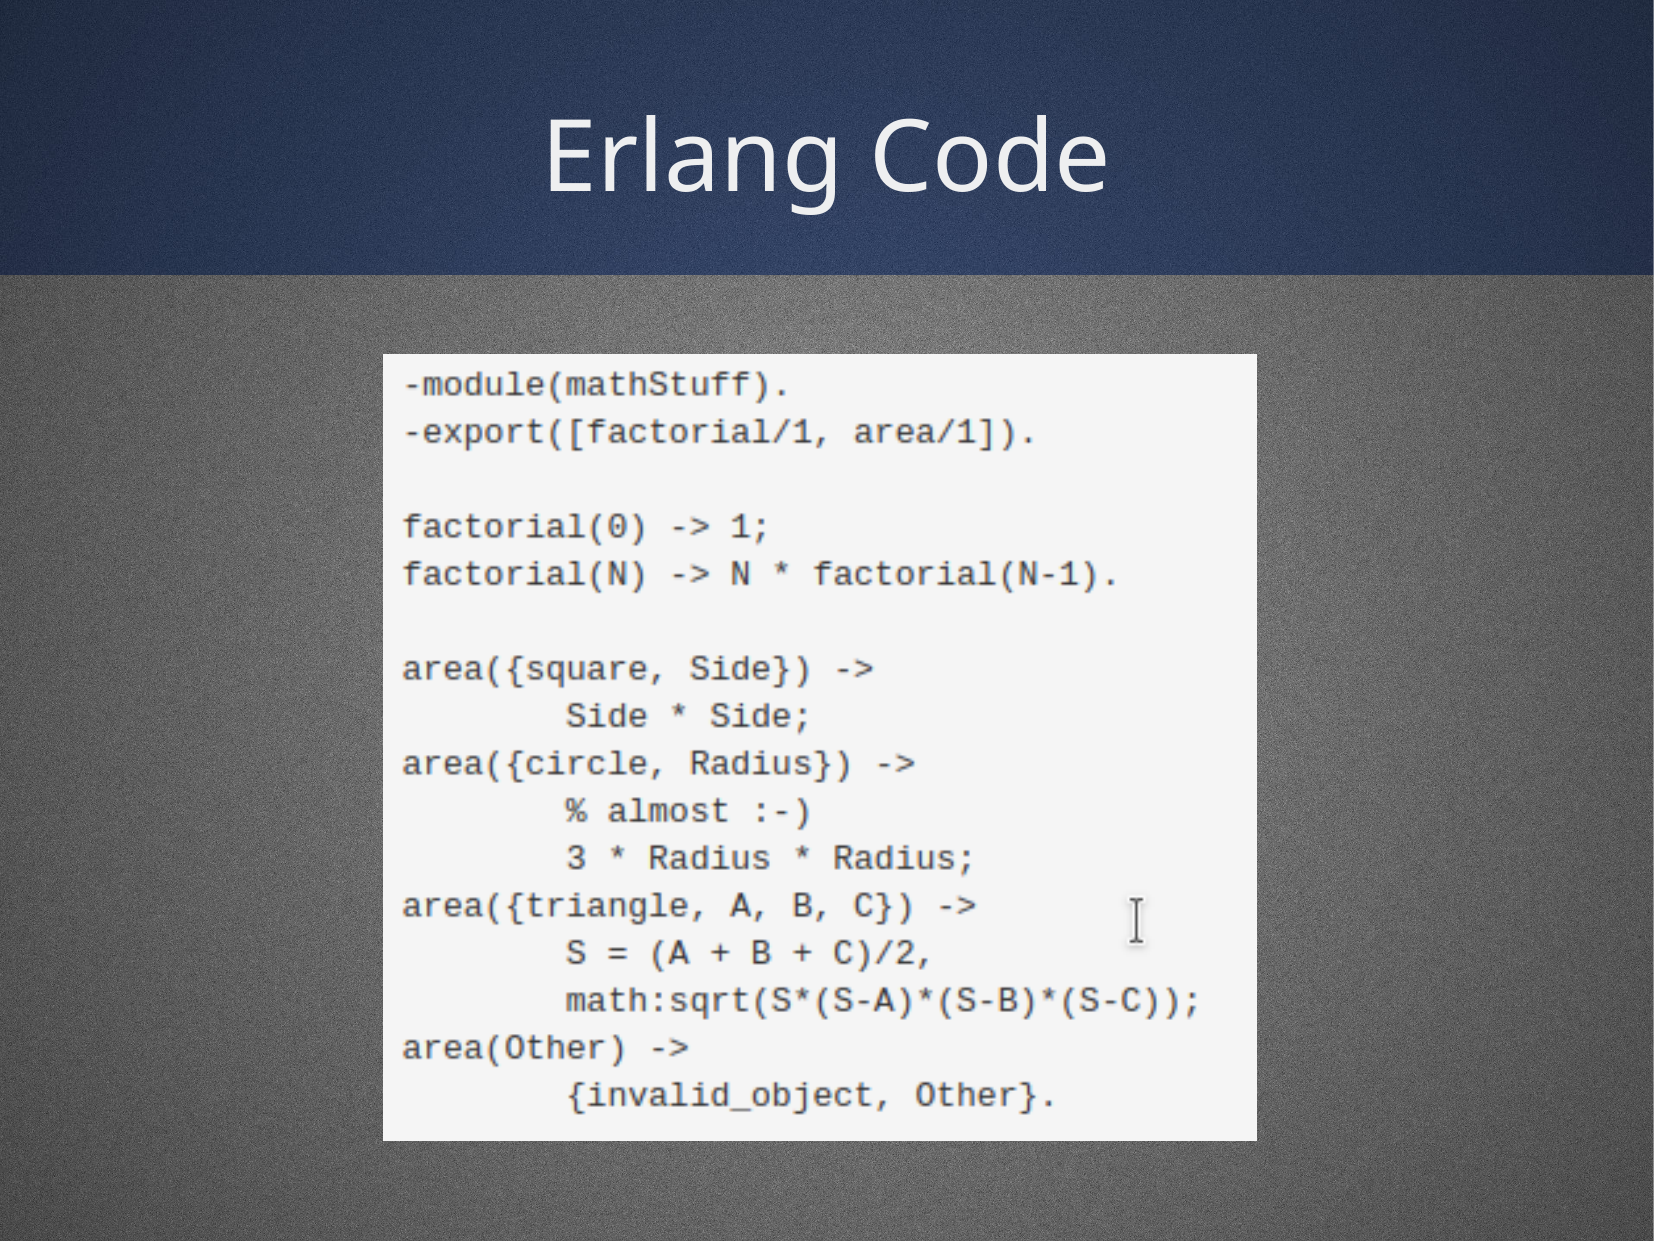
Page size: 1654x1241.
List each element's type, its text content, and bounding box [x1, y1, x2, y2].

title Erlang Code [82, 49, 1571, 257]
picture [0, 0, 1654, 1241]
